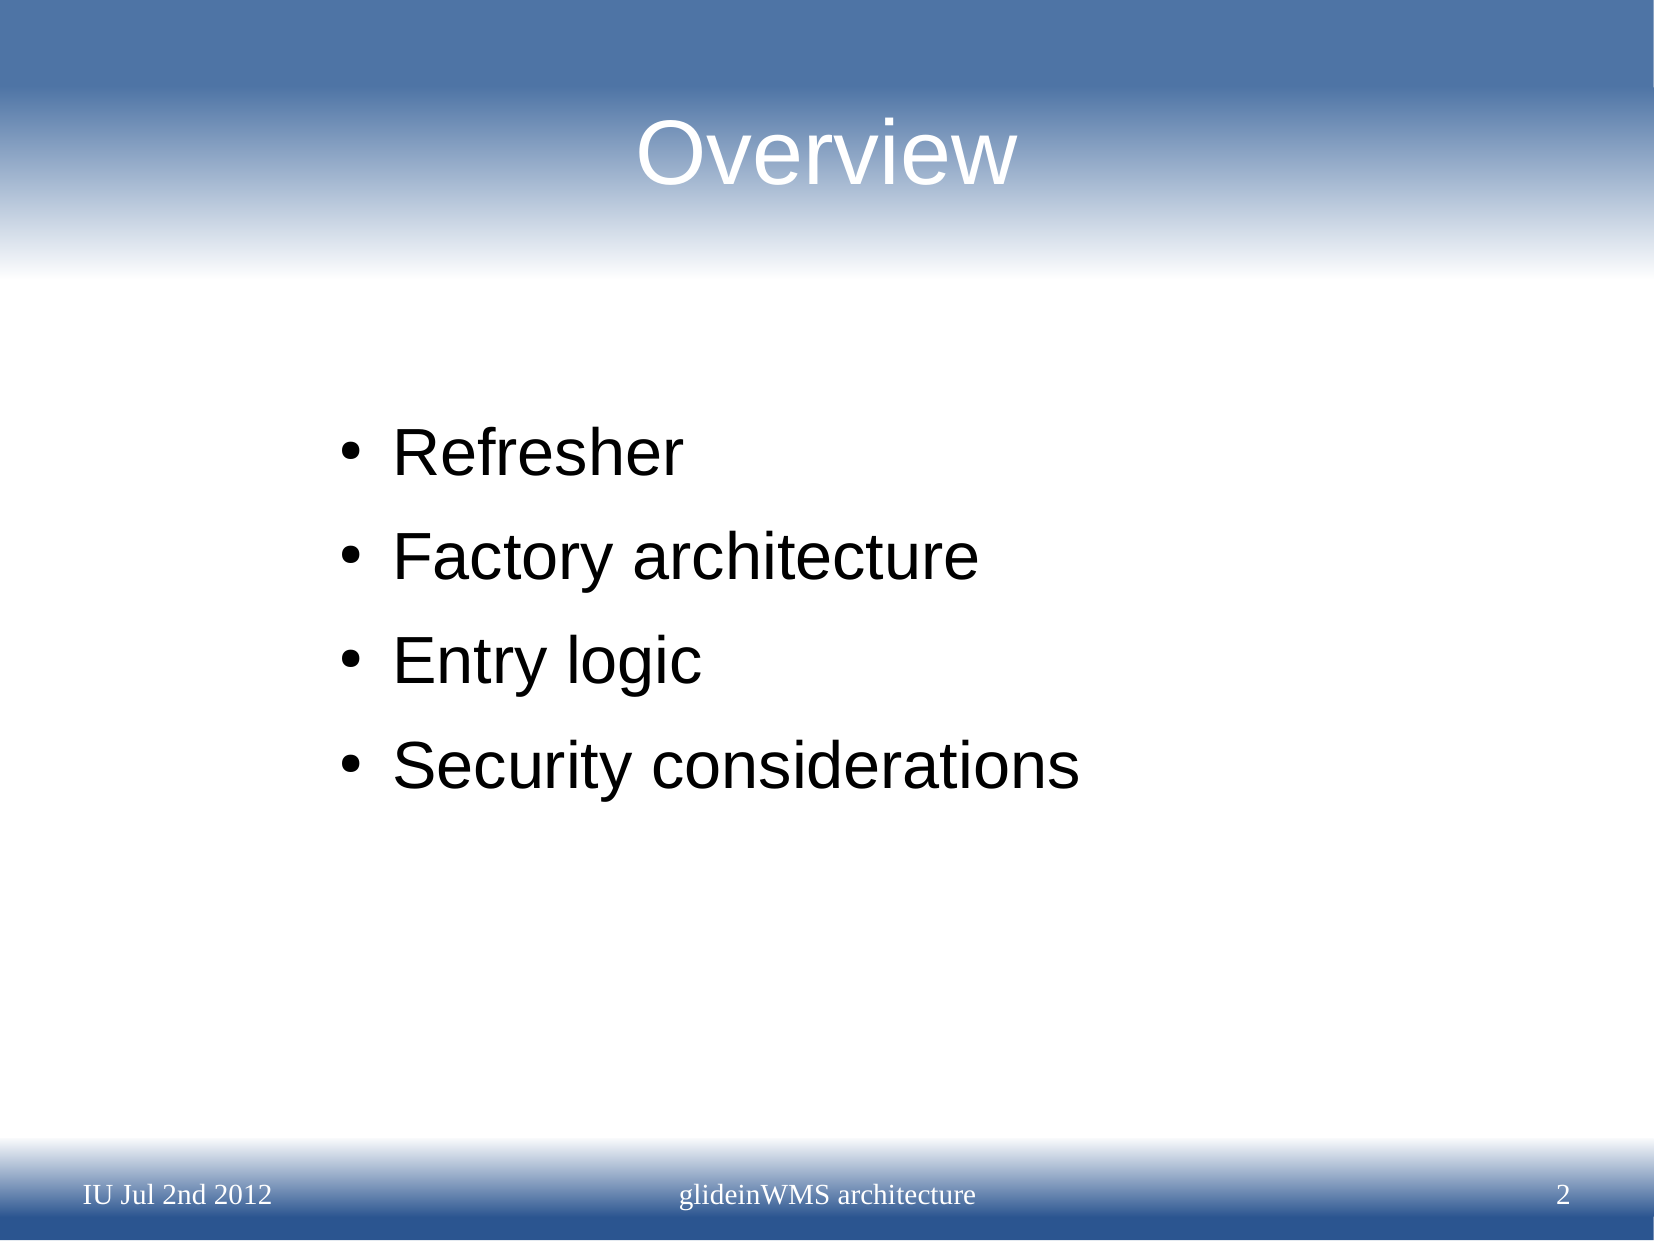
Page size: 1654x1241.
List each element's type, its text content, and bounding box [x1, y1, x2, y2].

list Refresher Factory architecture Entry logic Security considerations [321, 414, 1382, 1109]
title Overview [82, 49, 1571, 257]
